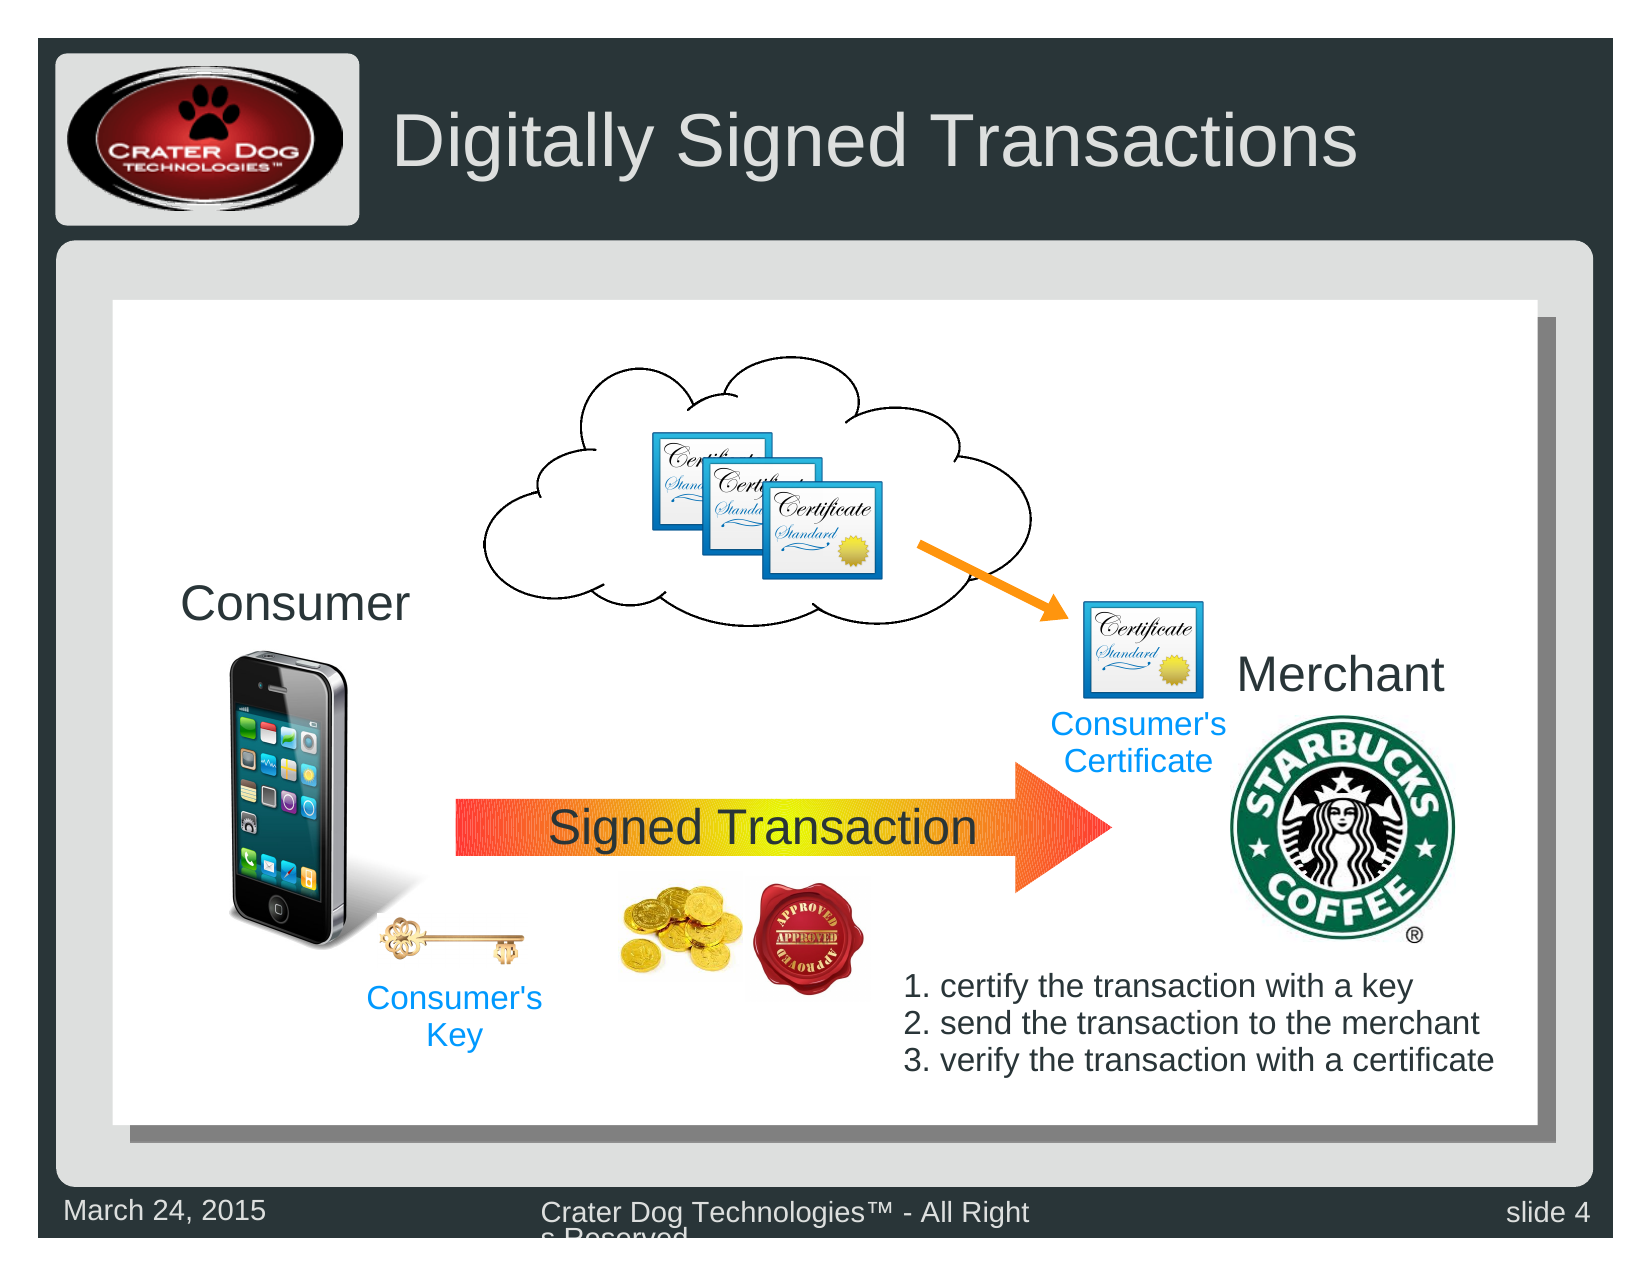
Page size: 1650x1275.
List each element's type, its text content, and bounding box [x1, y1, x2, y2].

text_box Consumer [179, 575, 411, 632]
text_box [112, 299, 1538, 1126]
picture [1230, 715, 1456, 944]
picture [618, 871, 743, 982]
text_box Merchant [1236, 646, 1445, 703]
title Digitally Signed Transactions [391, 55, 1572, 224]
picture [229, 649, 528, 968]
picture [1083, 601, 1204, 699]
text_box 1. certify the transaction with a key 2. send the transaction to the merchant 3. verify the transaction with a certificate [903, 966, 1497, 1079]
text_box Signed Transaction [455, 761, 1113, 894]
picture [745, 876, 871, 1002]
text_box Consumer's Certificate [1050, 705, 1228, 781]
picture [67, 66, 343, 211]
text_box Consumer's Key [366, 979, 544, 1055]
picture [483, 355, 1032, 629]
